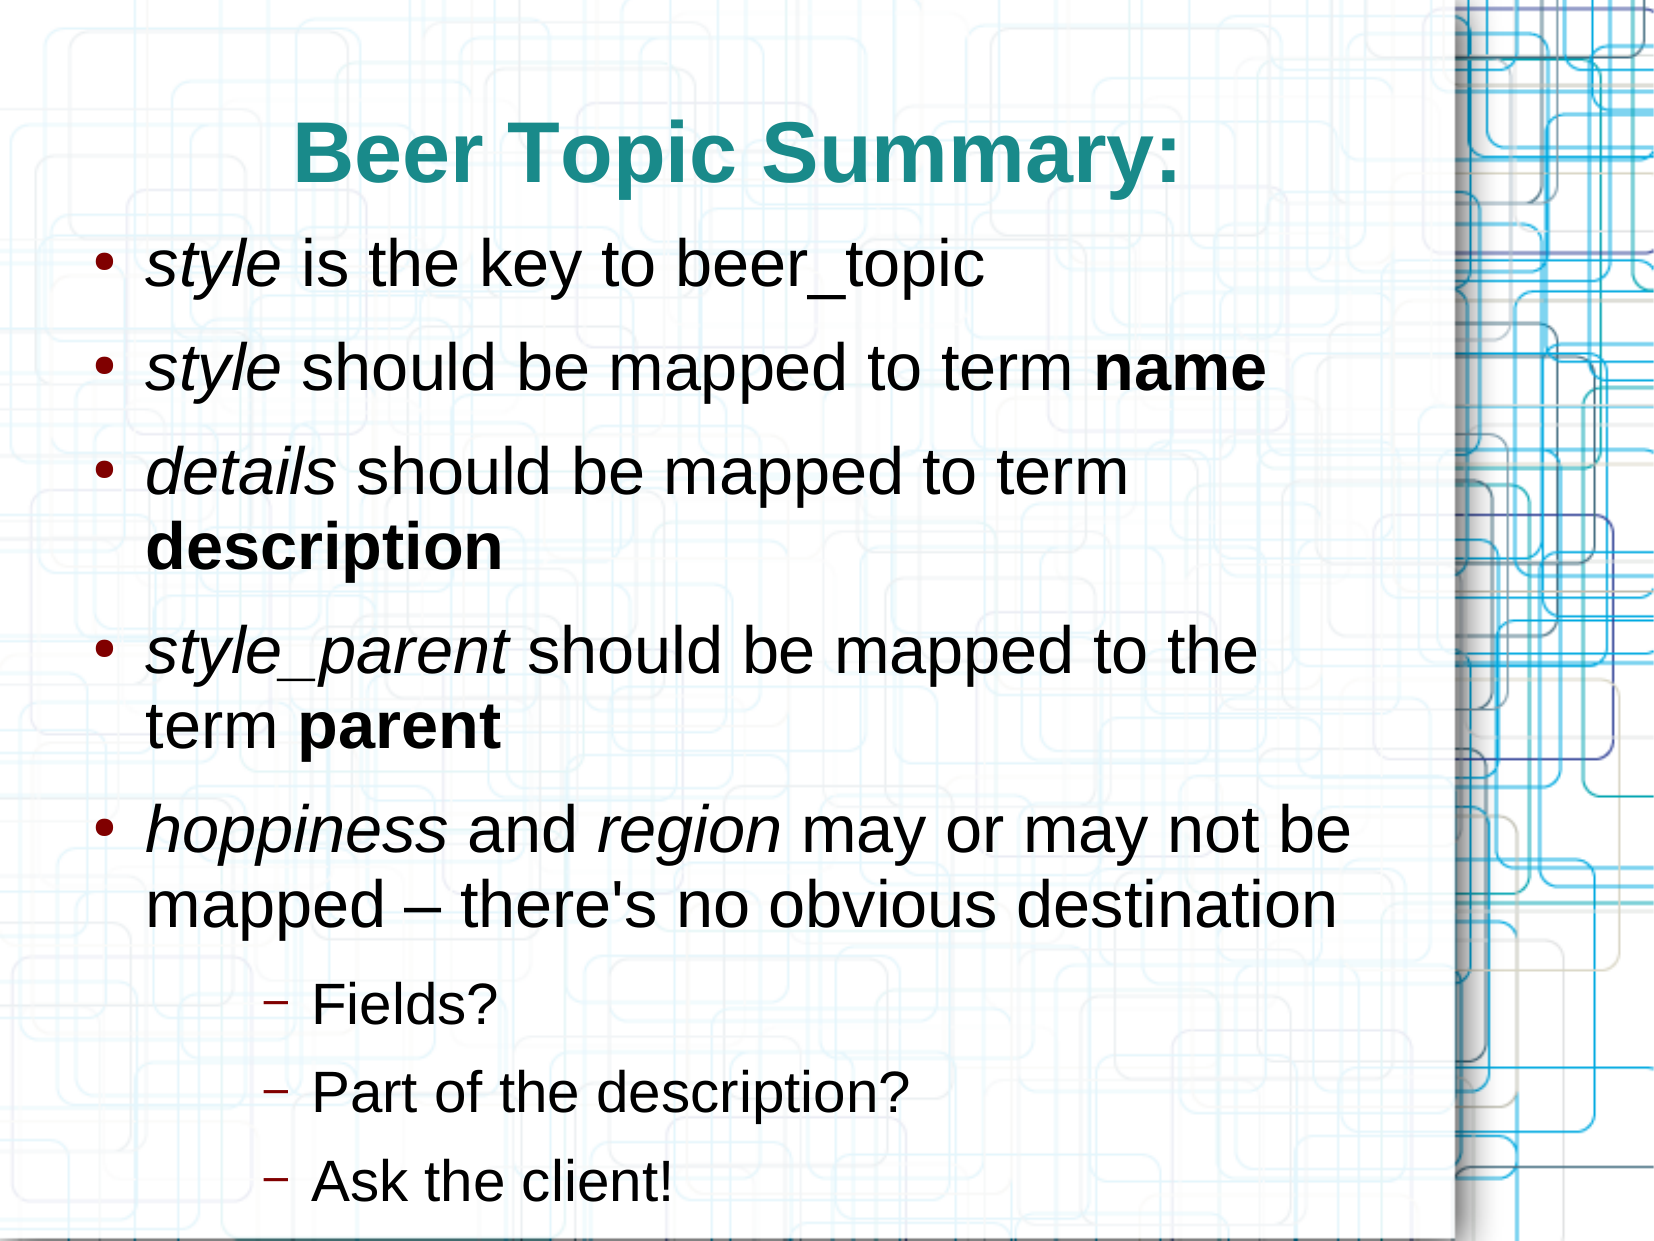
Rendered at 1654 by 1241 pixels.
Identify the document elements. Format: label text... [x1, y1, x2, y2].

list style is the key to beer_topic style should be mapped to term name details should be mapped to term description style_parent should be mapped to the term parent hoppiness and region may or may not be mapped – there's no obvious destination Fields? Part of the description? Ask the client! [75, 225, 1410, 1214]
title Beer Topic Summary: [59, 49, 1418, 257]
picture [0, 0, 1654, 1241]
